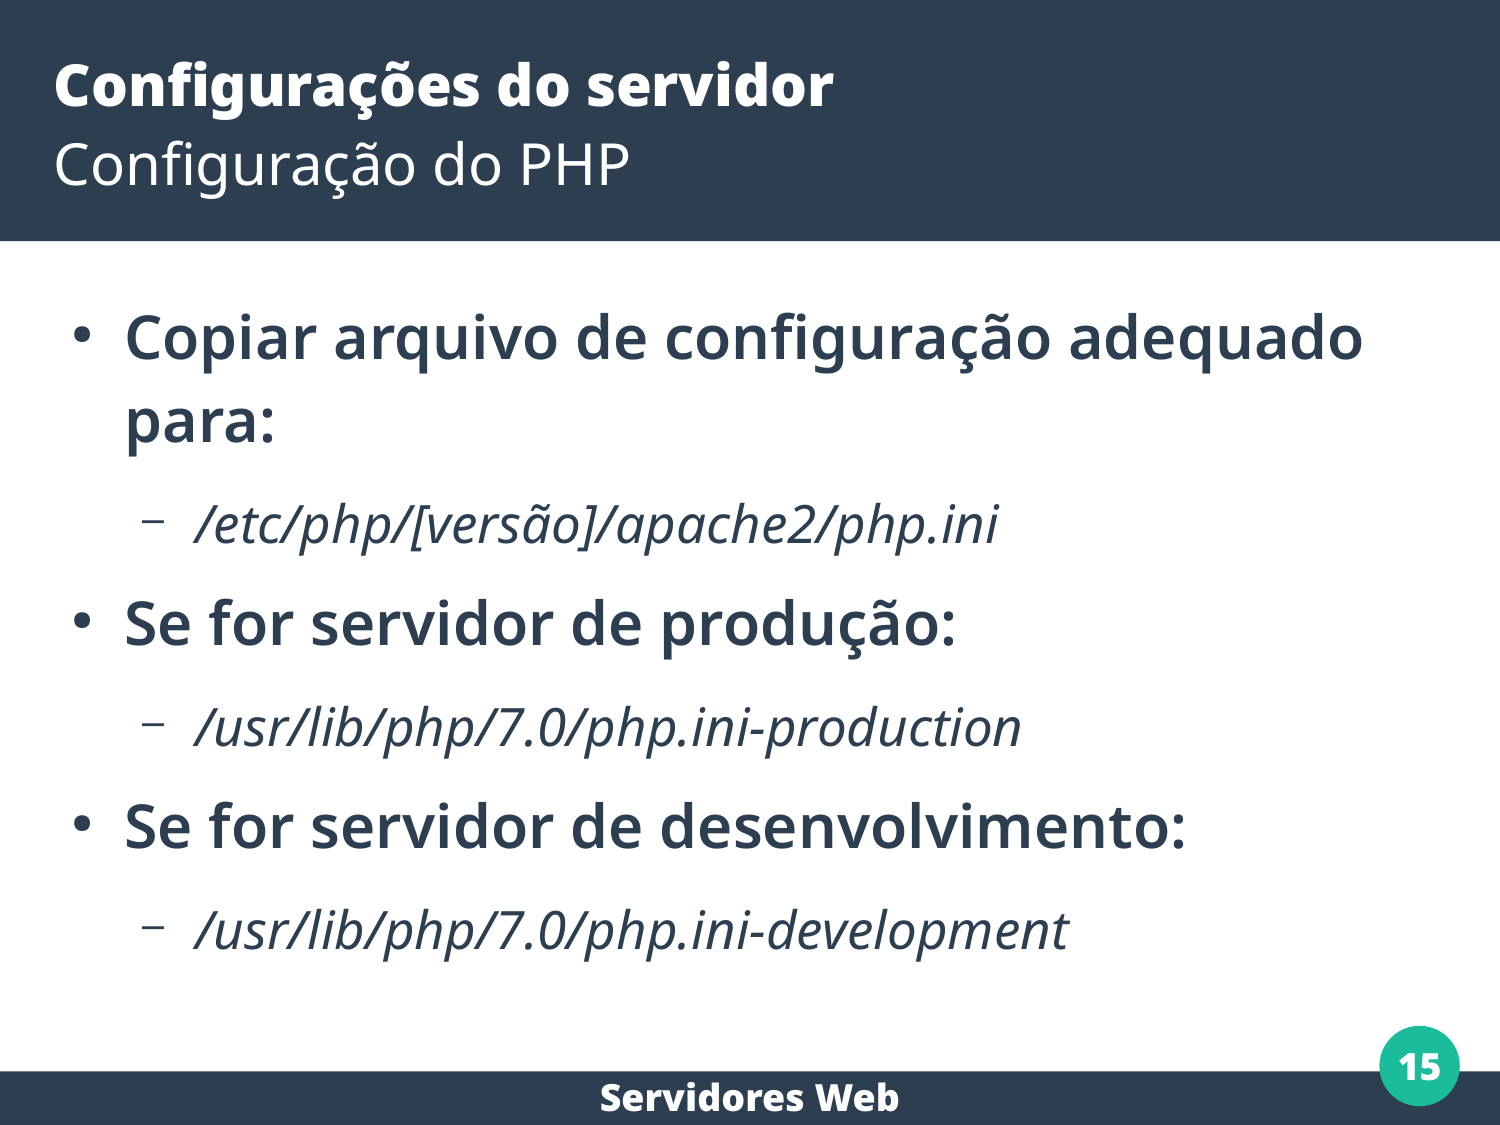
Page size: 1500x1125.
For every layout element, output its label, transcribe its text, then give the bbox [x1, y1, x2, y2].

title Configurações do servidor Configuração do PHP [53, 44, 1447, 188]
list Copiar arquivo de configuração adequado para: /etc/php/[versão]/apache2/php.ini Se for servidor de produção: /usr/lib/php/7.0/php.ini-production Se for servidor de desenvolvimento: /usr/lib/php/7.0/php.ini-development [53, 294, 1489, 1045]
